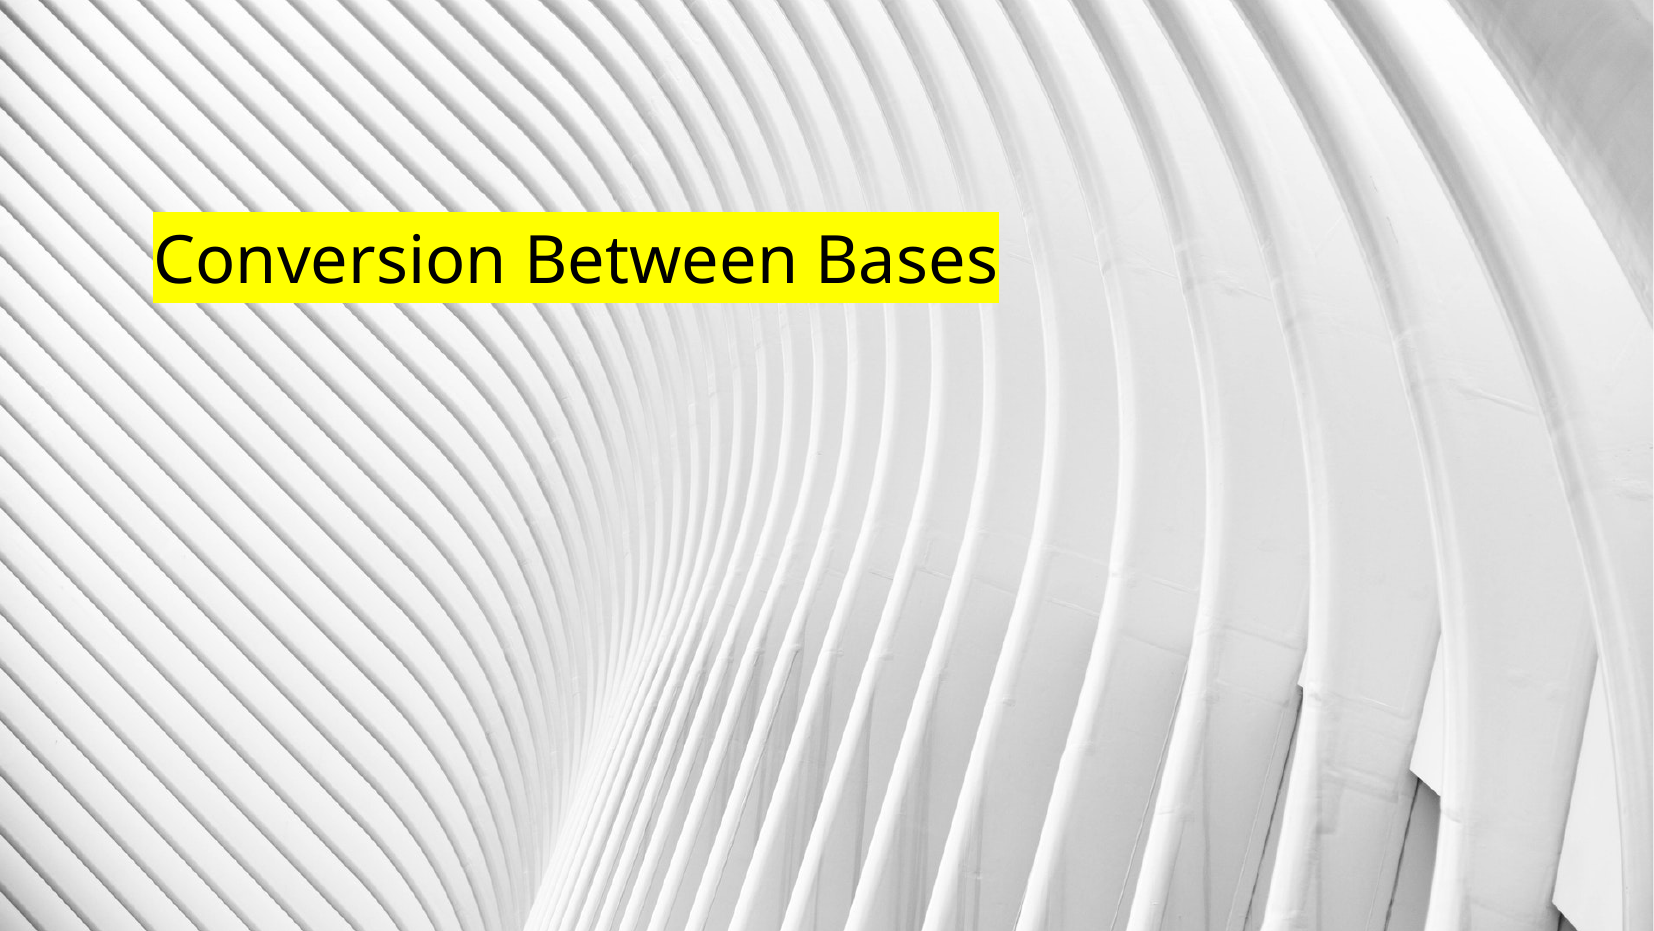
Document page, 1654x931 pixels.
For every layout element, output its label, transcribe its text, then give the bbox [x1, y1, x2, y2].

list Conversion Between Bases [82, 217, 1571, 839]
picture [0, 0, 1654, 931]
